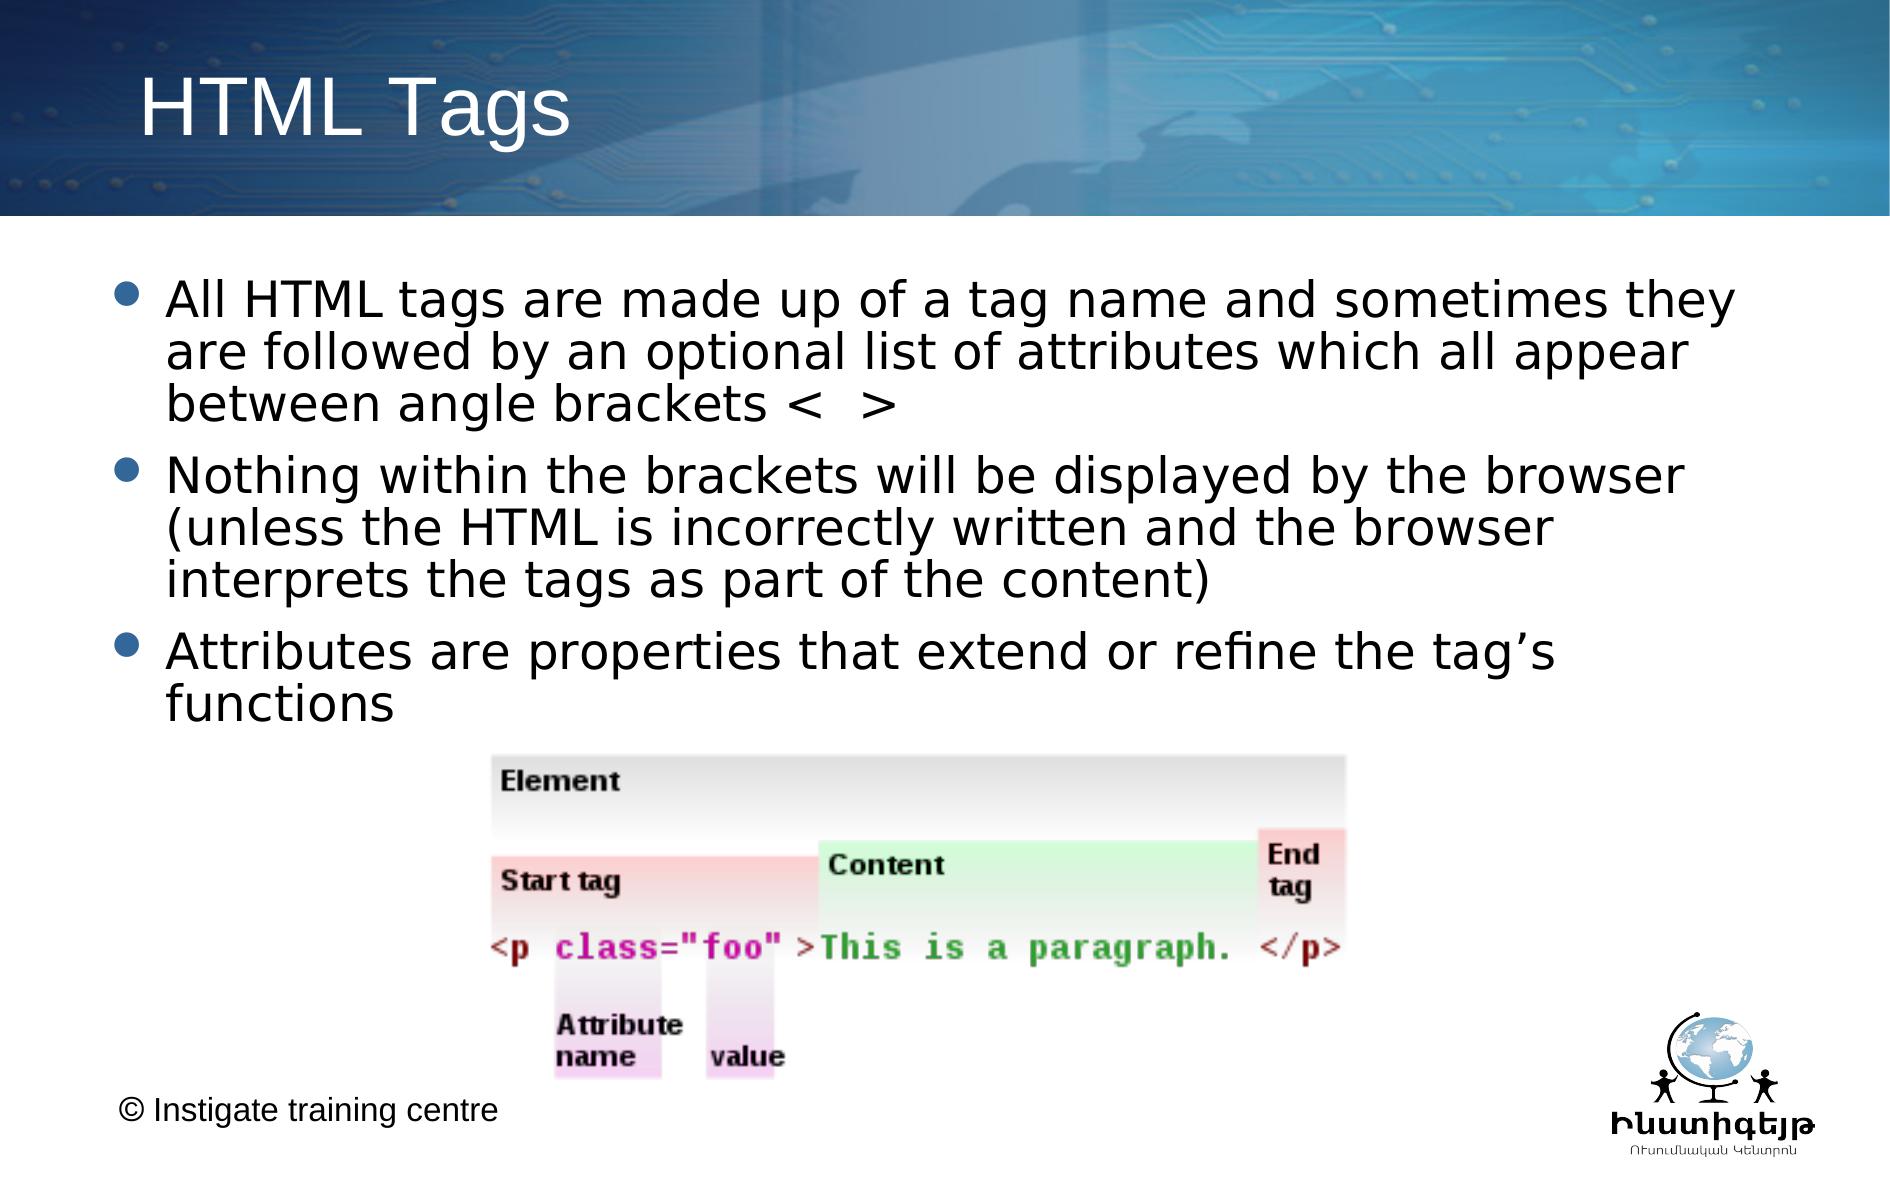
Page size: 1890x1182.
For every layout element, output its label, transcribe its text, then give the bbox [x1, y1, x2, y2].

picture [487, 747, 1351, 1088]
picture [0, 0, 1890, 216]
picture [1612, 1012, 1815, 1157]
list All HTML tags are made up of a tag name and sometimes they are followed by an optional list of attributes which all appear between angle brackets < > Nothing within the brackets will be displayed by the browser (unless the HTML is incorrectly written and the browser interprets the tags as part of the content) Attributes are properties that extend or refine the tag’s functions [110, 276, 1801, 295]
